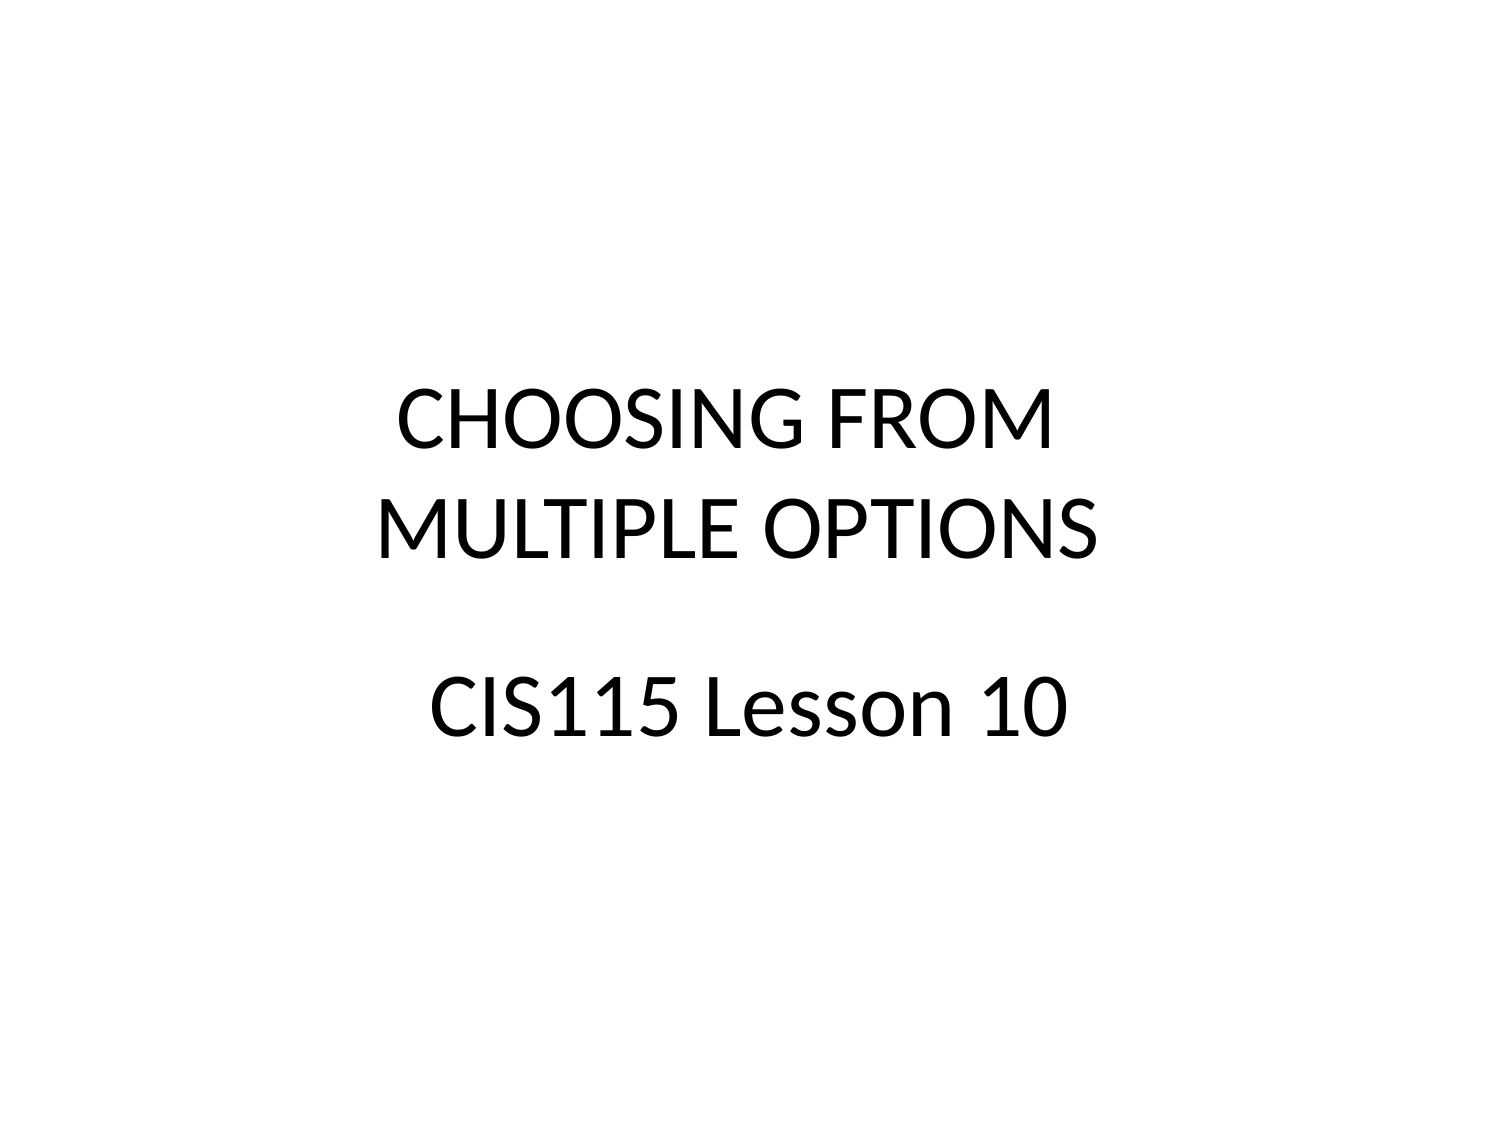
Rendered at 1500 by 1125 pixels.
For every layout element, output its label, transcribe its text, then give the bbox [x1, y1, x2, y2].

subtitle CIS115 Lesson 10 [225, 637, 1275, 925]
title CHOOSING FROM MULTIPLE OPTIONS [75, 349, 1400, 591]
